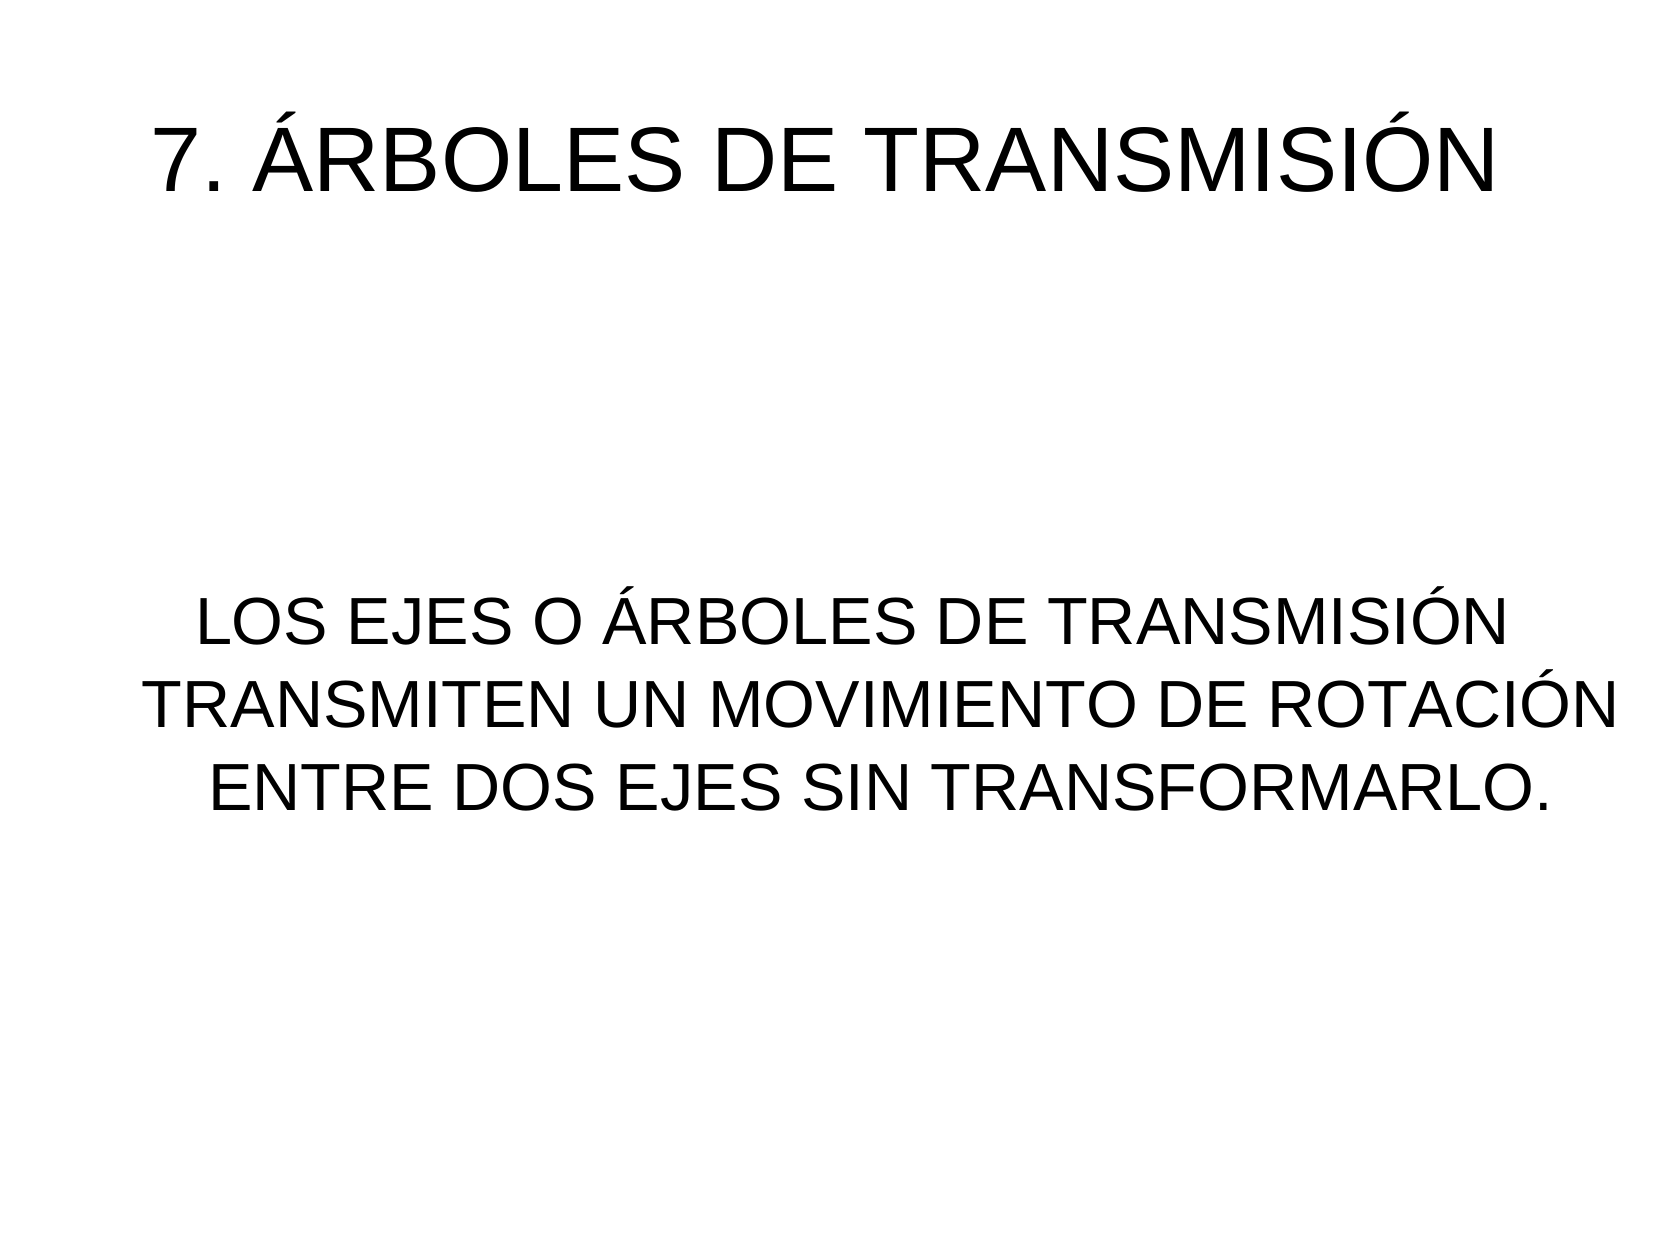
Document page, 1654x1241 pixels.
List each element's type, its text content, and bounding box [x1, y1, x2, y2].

title 7. ÁRBOLES DE TRANSMISIÓN [82, 38, 1571, 268]
subtitle LOS EJES O ÁRBOLES DE TRANSMISIÓN TRANSMITEN UN MOVIMIENTO DE ROTACIÓN ENTRE DOS EJES SIN TRANSFORMARLO. [82, 290, 1625, 1109]
